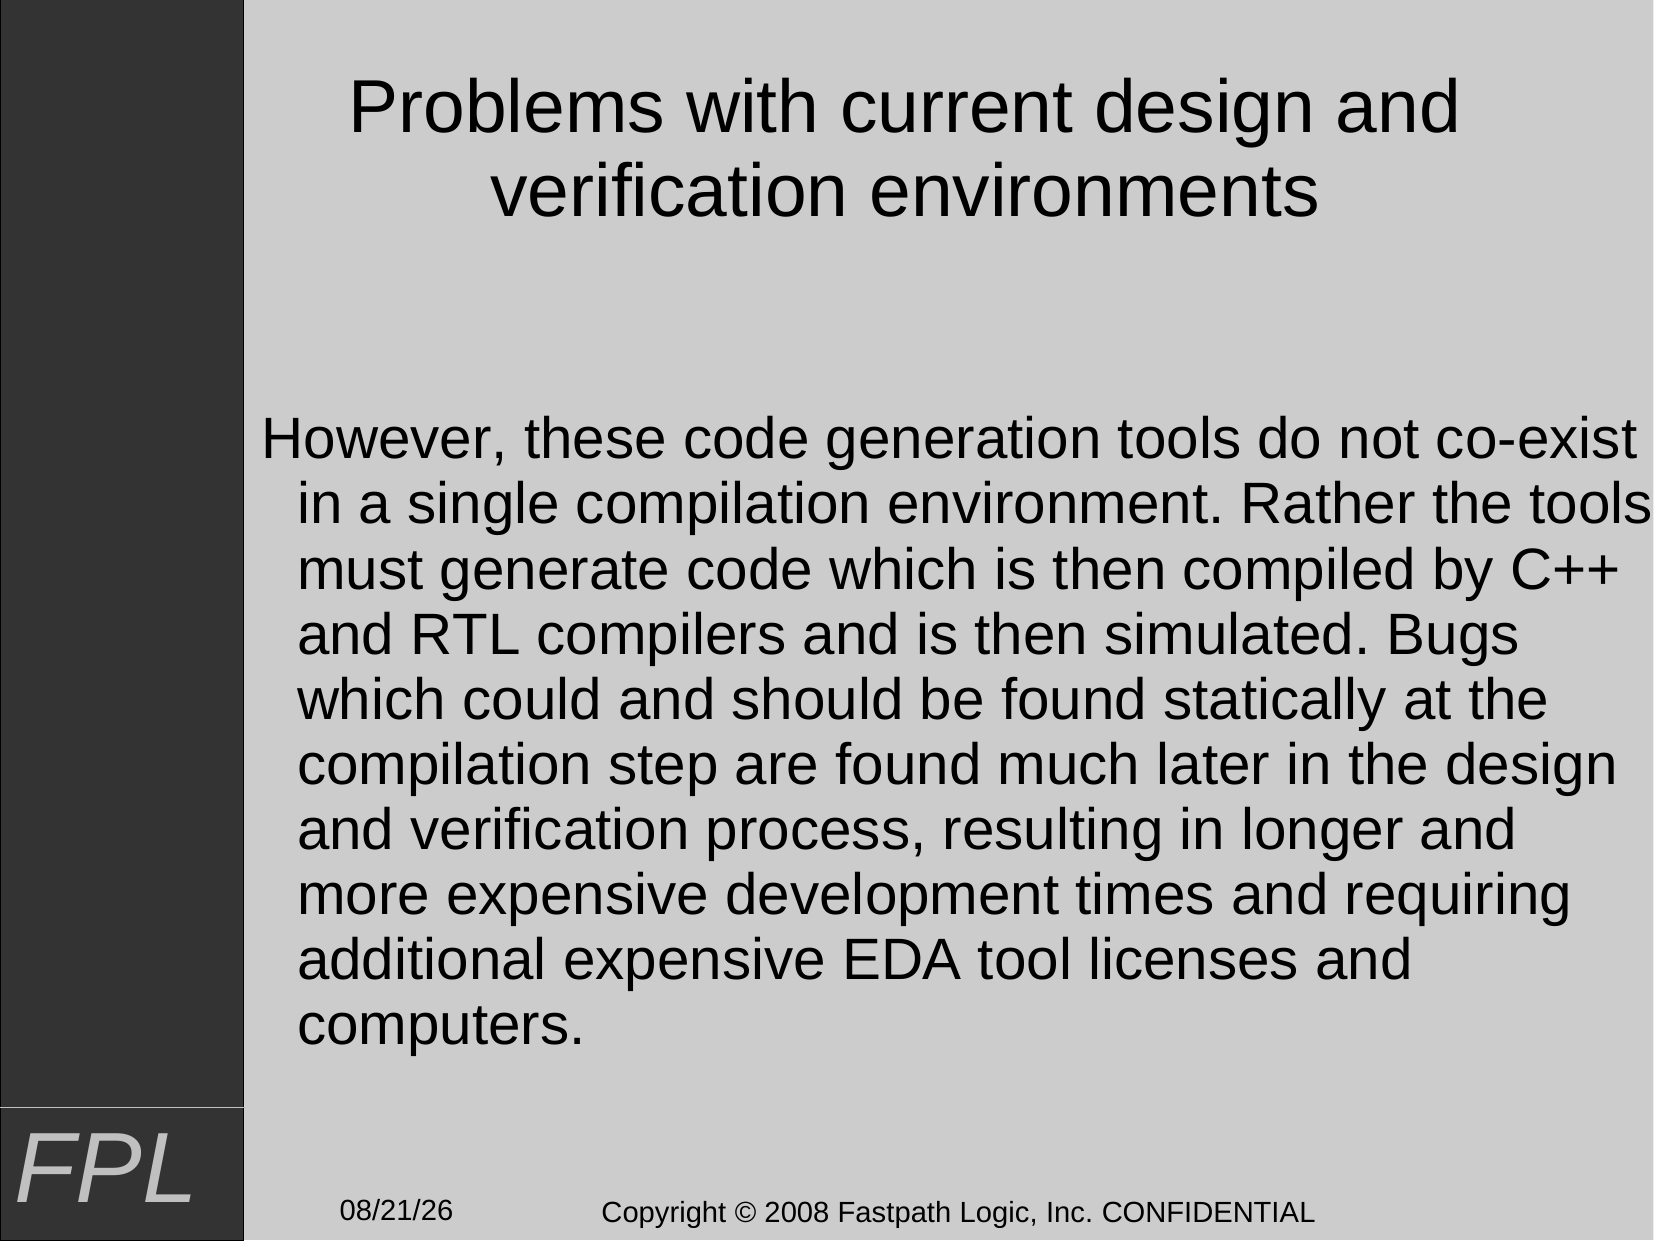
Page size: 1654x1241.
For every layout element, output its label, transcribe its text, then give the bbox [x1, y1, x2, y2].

subtitle However, these code generation tools do not co-exist in a single compilation environment. Rather the tools must generate code which is then compiled by C++ and RTL compilers and is then simulated. Bugs which could and should be found statically at the compilation step are found much later in the design and verification process, resulting in longer and more expensive development times and requiring additional expensive EDA tool licenses and computers. [226, 282, 1654, 1180]
title Problems with current design and verification environments [199, 36, 1612, 260]
